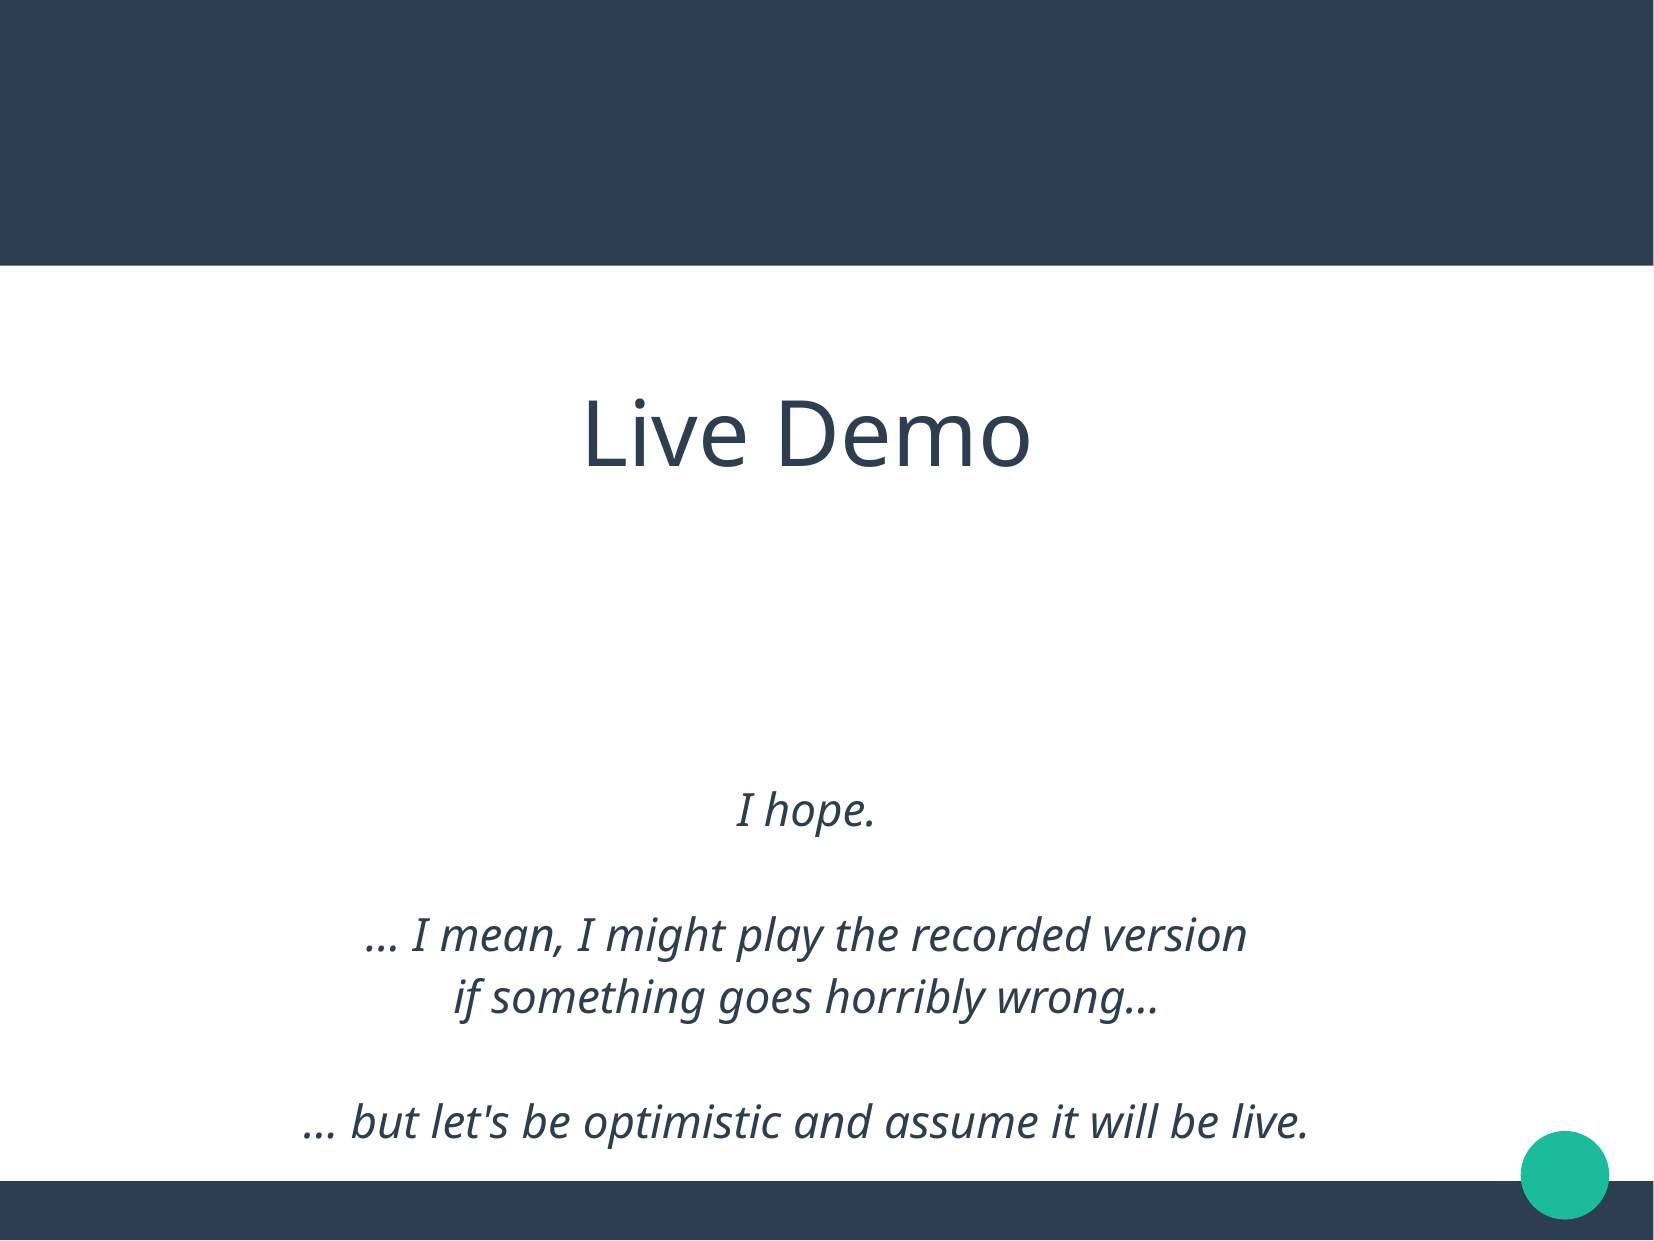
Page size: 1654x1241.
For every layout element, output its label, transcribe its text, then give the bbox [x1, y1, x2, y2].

subtitle Live Demo I hope. … I mean, I might play the recorded version if something goes horribly wrong… … but let's be optimistic and assume it will be live. [39, 395, 1576, 1126]
